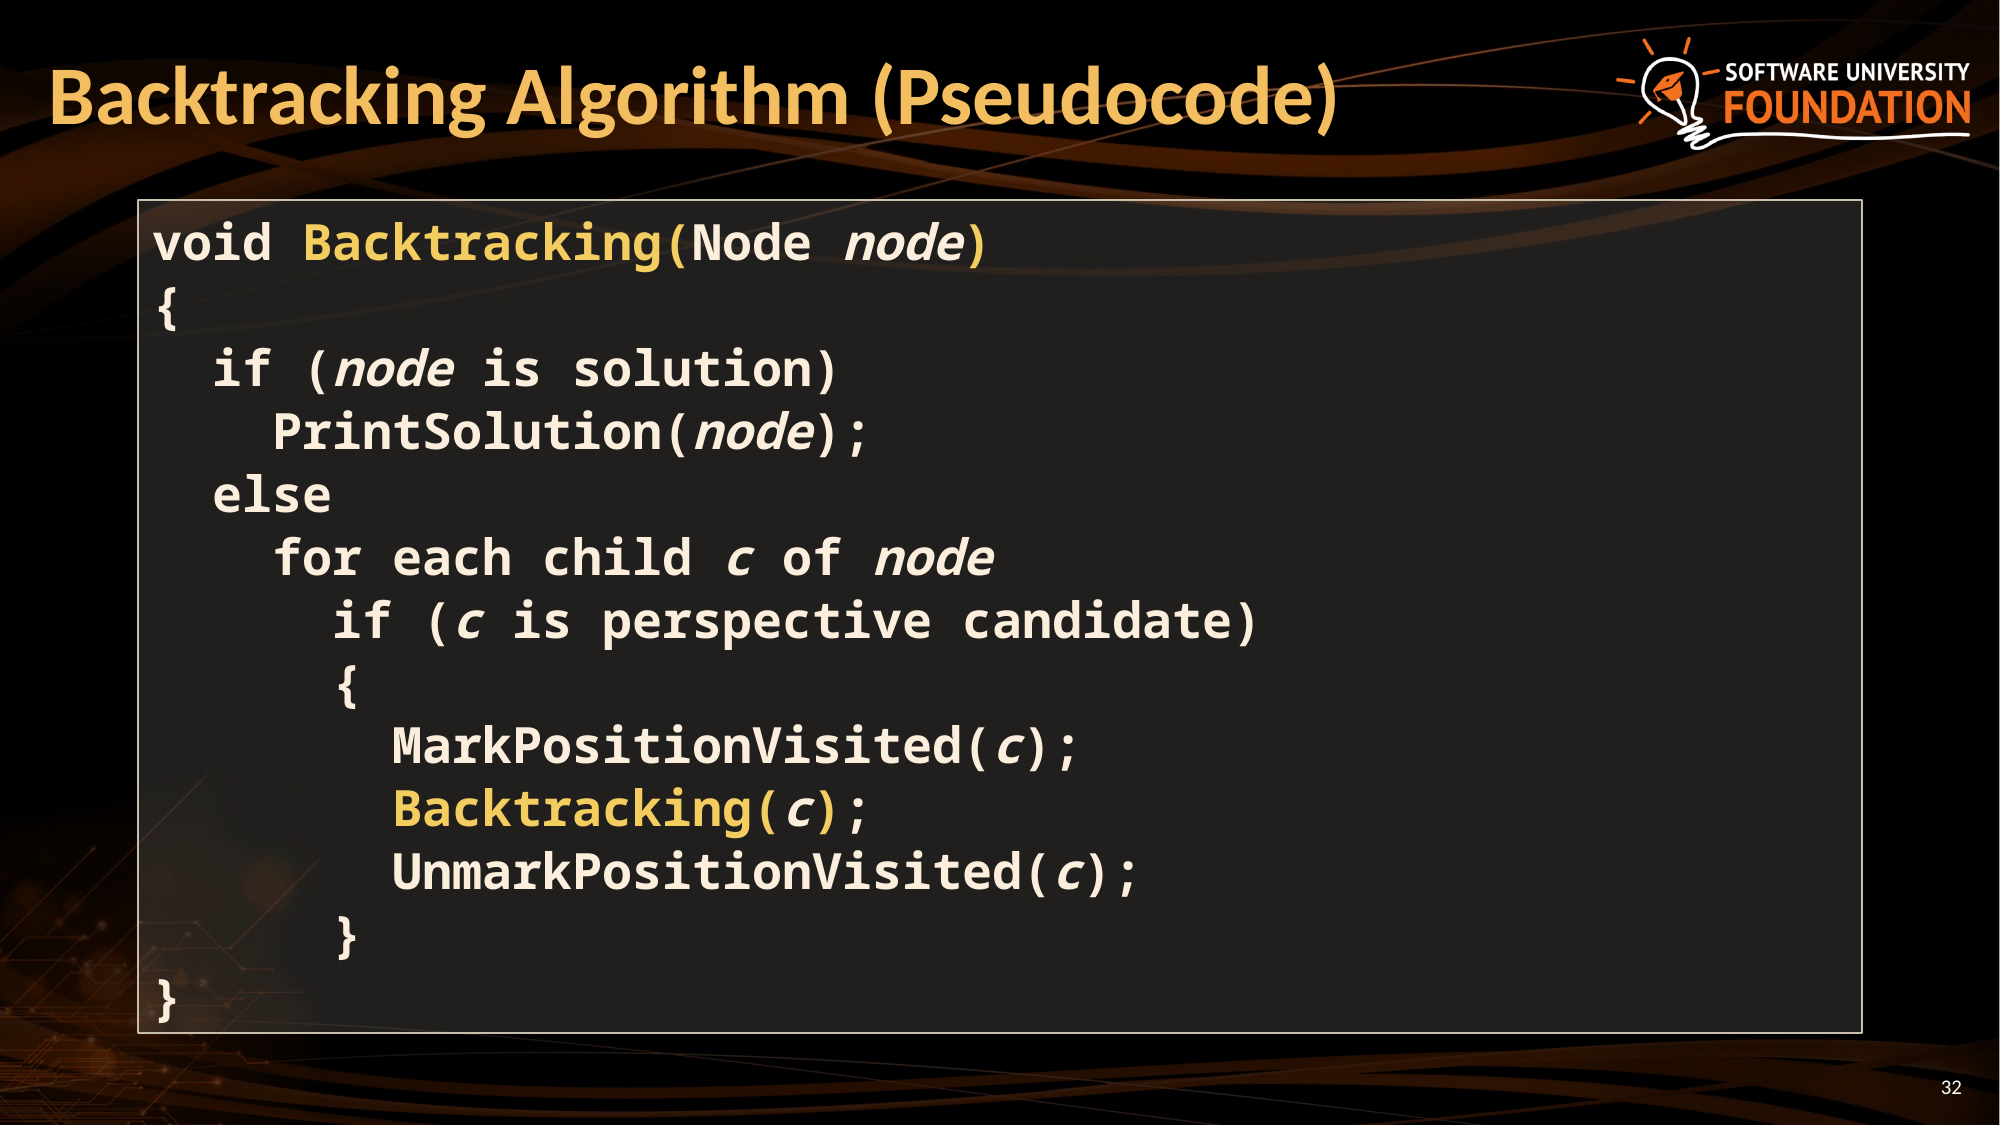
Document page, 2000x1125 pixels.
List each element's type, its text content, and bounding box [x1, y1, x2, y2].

text_box void Backtracking(Node node) { if (node is solution) PrintSolution(node); else for each child c of node if (c is perspective candidate) { MarkPositionVisited(c); Backtracking(c); UnmarkPositionVisited(c); } } [137, 199, 1863, 1034]
slide_number <number> [1897, 1070, 1968, 1103]
title Backtracking Algorithm (Pseudocode) [30, 6, 1602, 189]
picture [0, 0, 2000, 1125]
